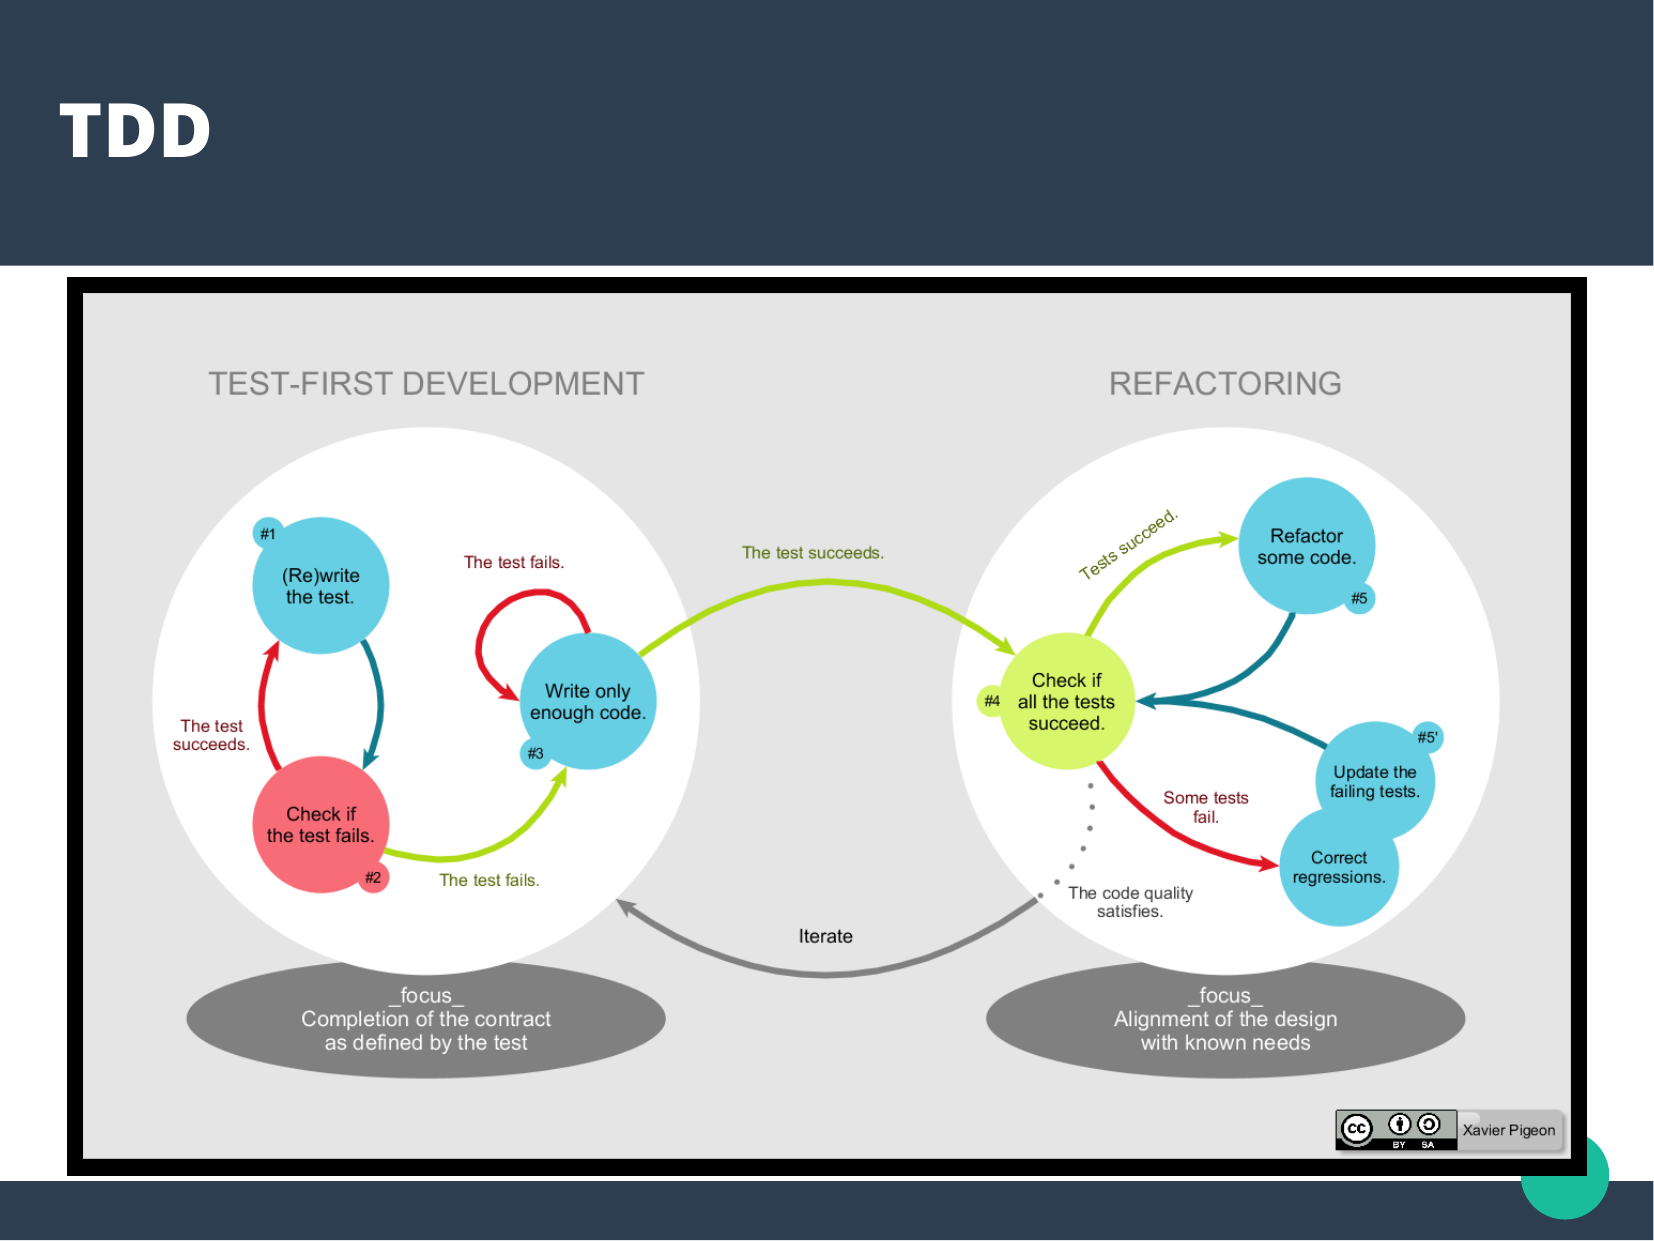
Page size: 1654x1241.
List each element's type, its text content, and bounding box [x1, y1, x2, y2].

picture [67, 277, 1587, 1176]
title TDD [59, 49, 1595, 207]
